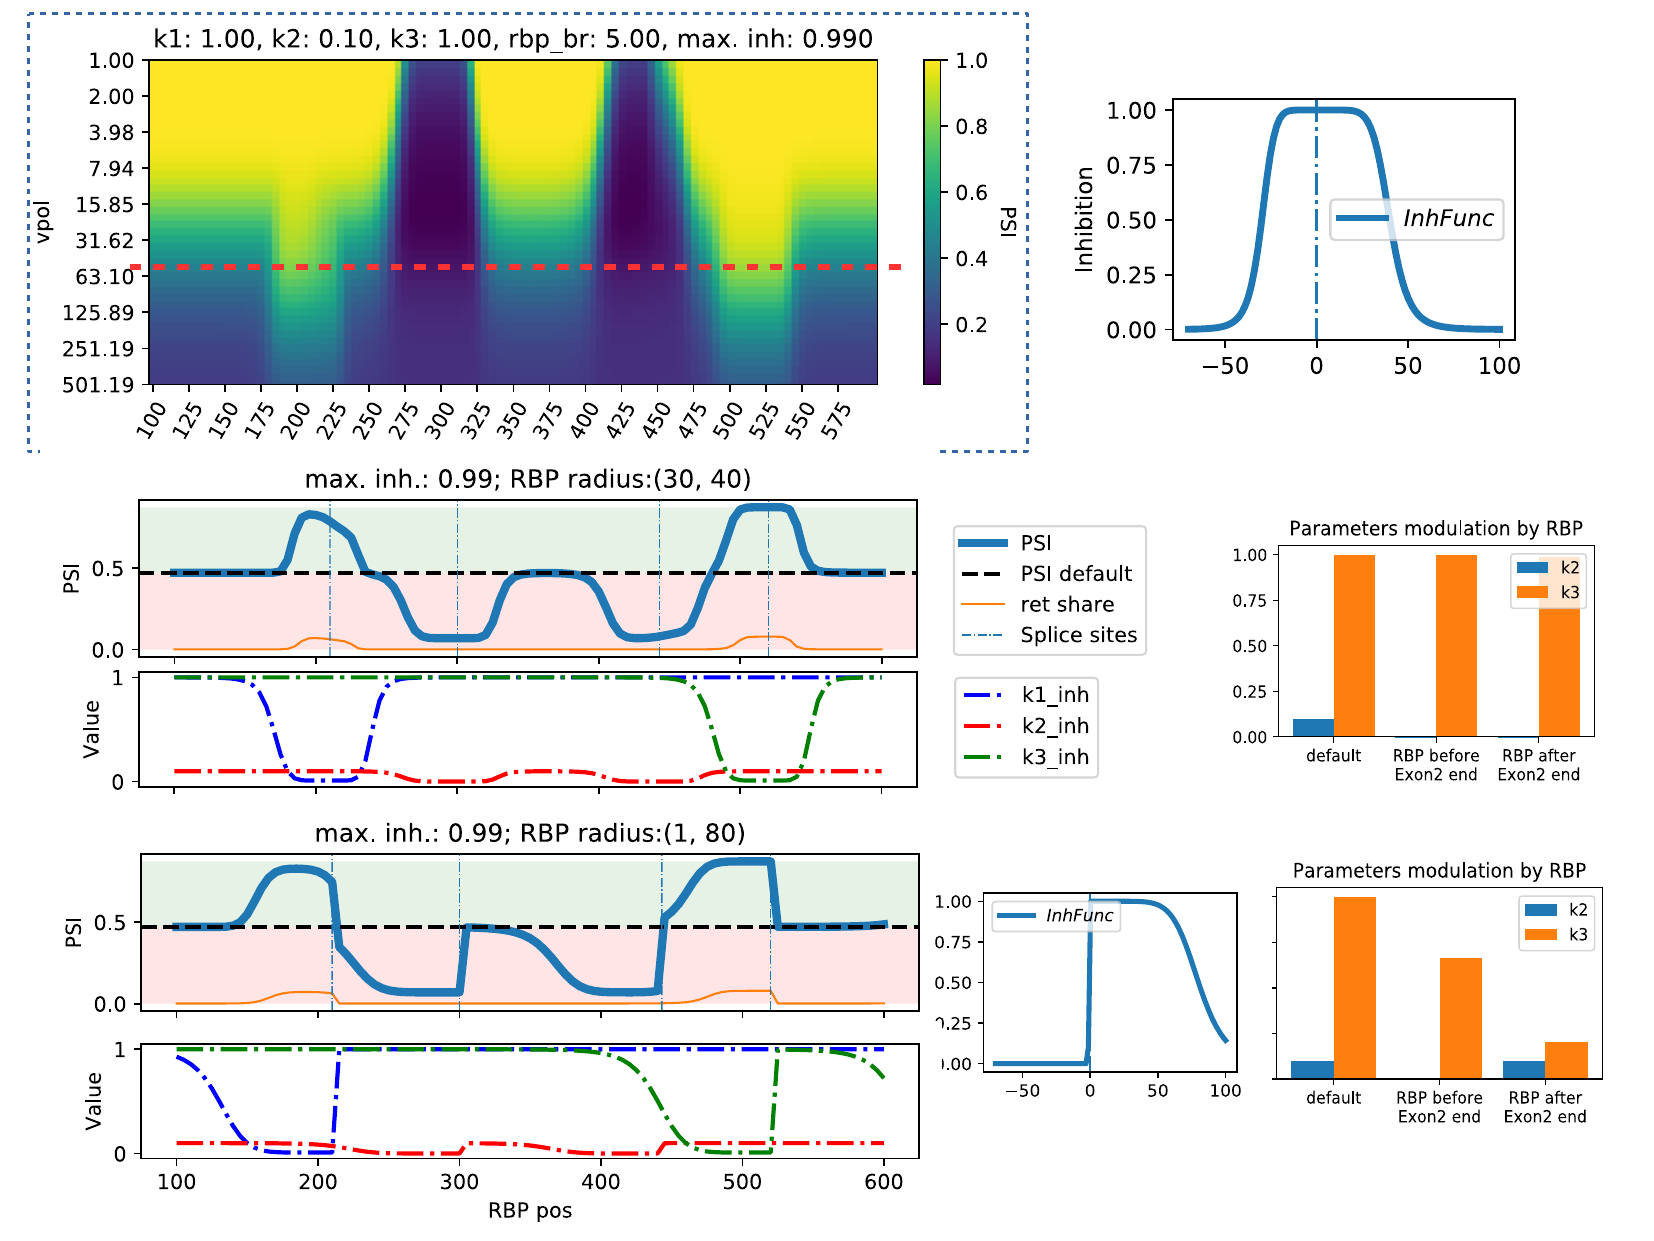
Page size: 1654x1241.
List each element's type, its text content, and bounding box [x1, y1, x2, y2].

picture [1272, 841, 1621, 1135]
picture [1215, 499, 1612, 805]
picture [1048, 73, 1546, 406]
title Figure 4 [71, 0, 1561, 16]
picture [30, 15, 1260, 1241]
